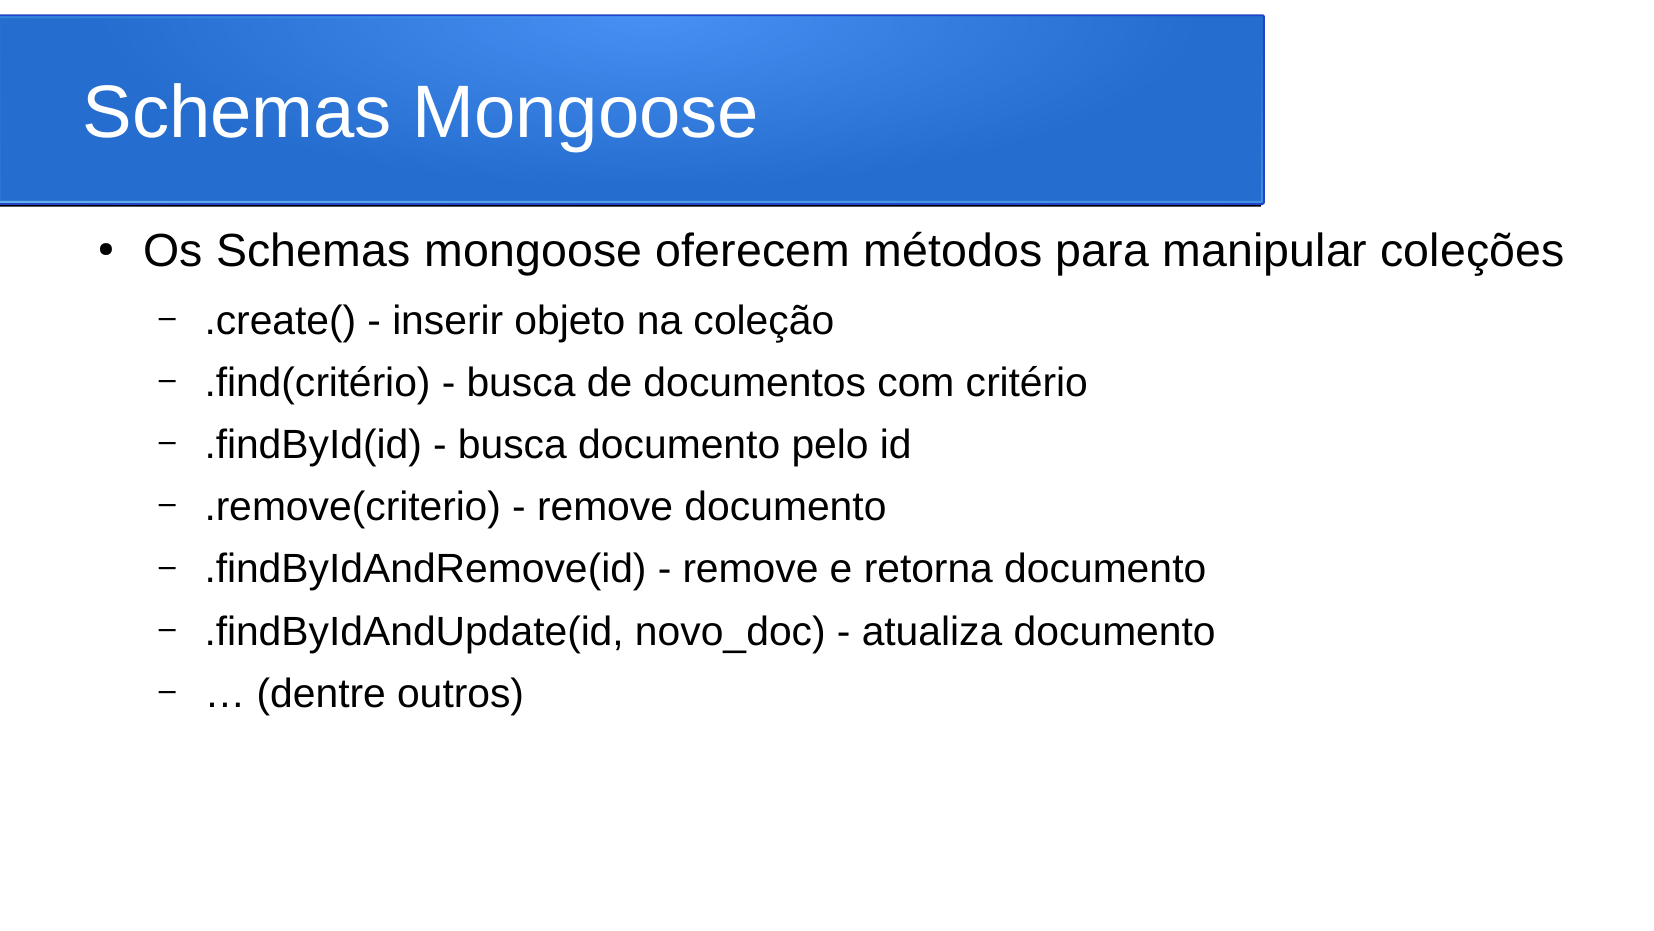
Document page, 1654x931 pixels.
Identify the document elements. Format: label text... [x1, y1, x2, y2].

title Schemas Mongoose [82, 35, 1235, 189]
list Os Schemas mongoose oferecem métodos para manipular coleções .create() - inserir objeto na coleção .find(critério) - busca de documentos com critério .findById(id) - busca documento pelo id .remove(criterio) - remove documento .findByIdAndRemove(id) - remove e retorna documento .findByIdAndUpdate(id, novo_doc) - atualiza documento … (dentre outros) [82, 224, 1571, 764]
